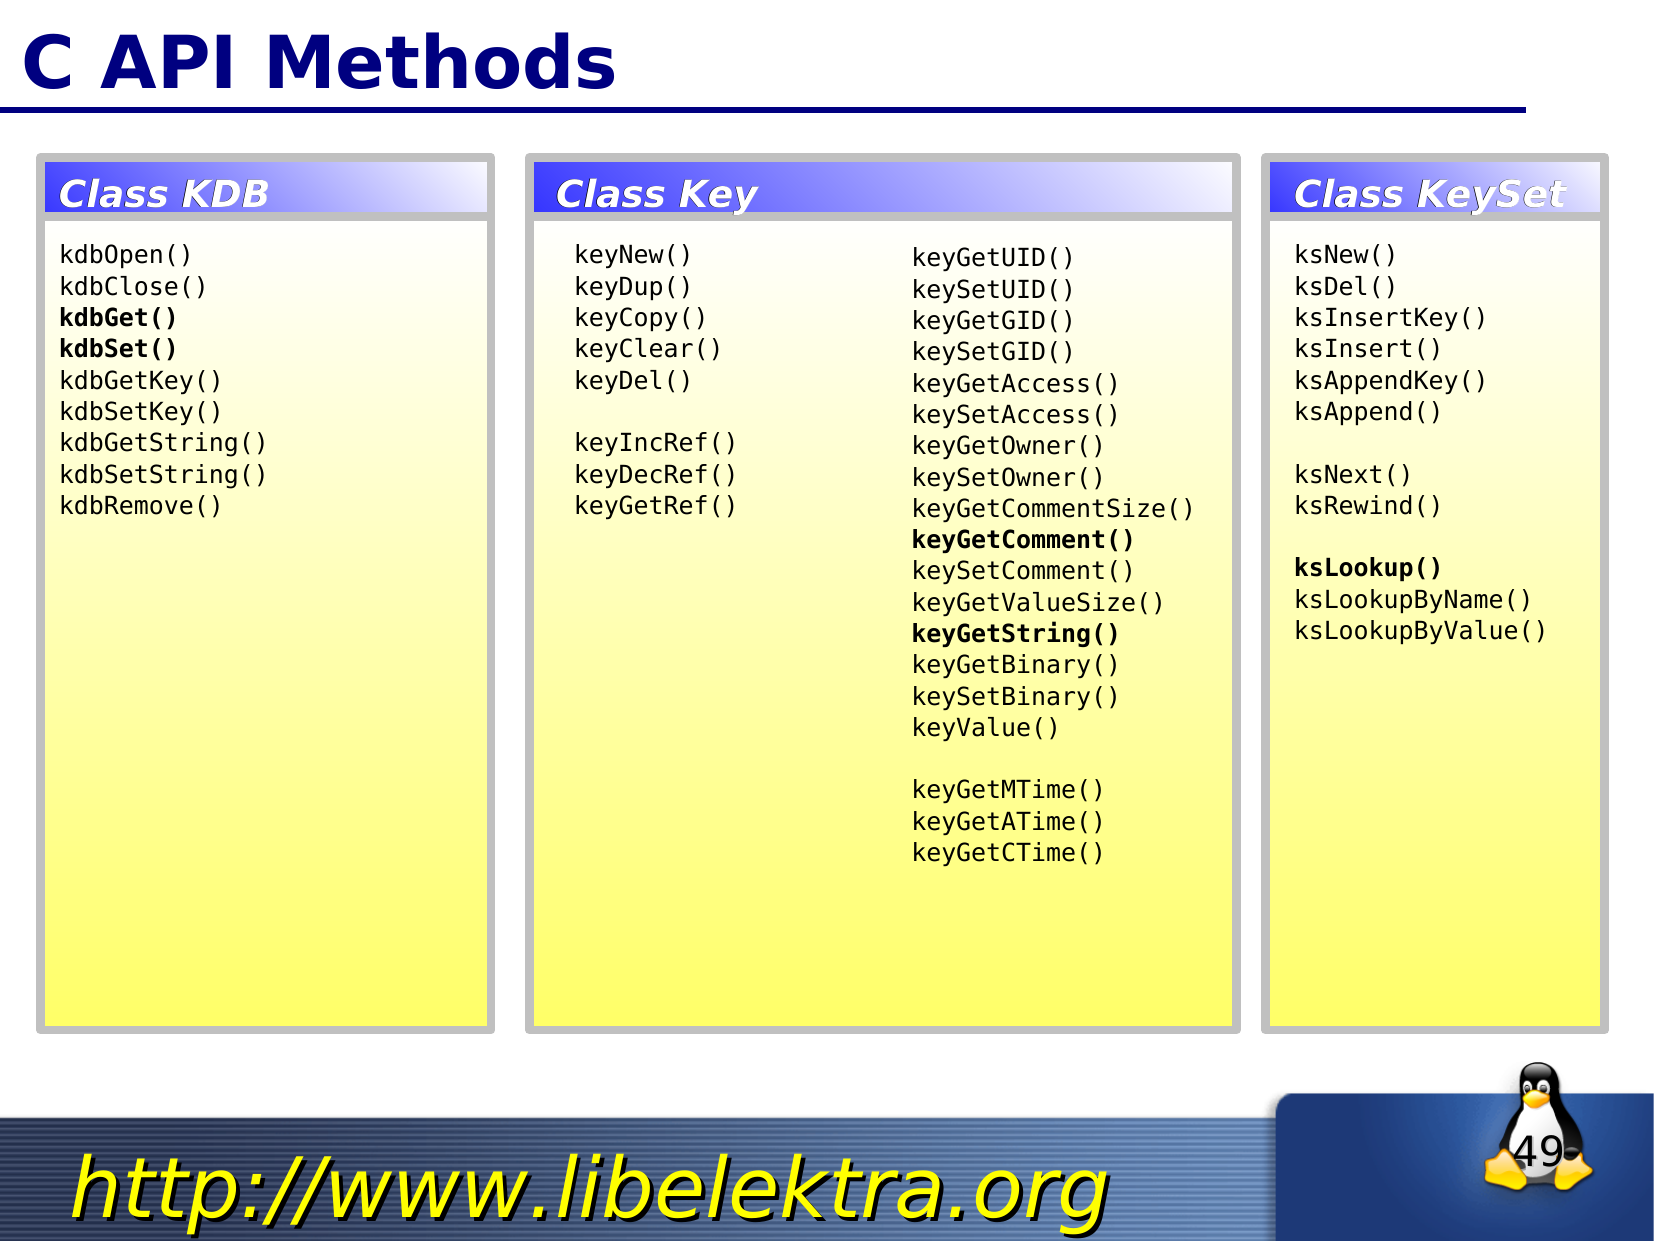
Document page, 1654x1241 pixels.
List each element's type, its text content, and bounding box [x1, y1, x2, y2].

text_box 50 [1312, 1122, 1566, 1178]
text_box kdbOpen() kdbClose() kdbGet() kdbSet() kdbGetKey() kdbSetKey() kdbGetString() kdbSetString() kdbRemove() [58, 238, 481, 968]
text_box Class KeySet [1294, 169, 1595, 237]
text_box keyNew() keyDup() keyCopy() keyClear() keyDel() keyIncRef() keyDecRef() keyGetRef() [544, 238, 768, 1030]
picture [0, 1061, 1654, 1241]
text_box C API Methods [21, 14, 1611, 110]
text_box [1265, 157, 1605, 1030]
text_box [40, 157, 492, 1030]
text_box ksNew() ksDel() ksInsertKey() ksInsert() ksAppendKey() ksAppend() ksNext() ksRewind() ksLookup() ksLookupByName() ksLookupByValue() [1293, 238, 1549, 675]
text_box [529, 157, 1237, 1030]
text_box Class KDB [59, 169, 360, 237]
text_box Class Key [555, 169, 857, 237]
text_box keyGetUID() keySetUID() keyGetGID() keySetGID() keyGetAccess() keySetAccess() keyGetOwner() keySetOwner() keyGetCommentSize() keyGetComment() keySetComment() keyGetValueSize() keyGetString() keyGetBinary() keySetBinary() keyValue() keyGetMTime() keyGetATime() keyGetCTime() [905, 238, 1203, 871]
